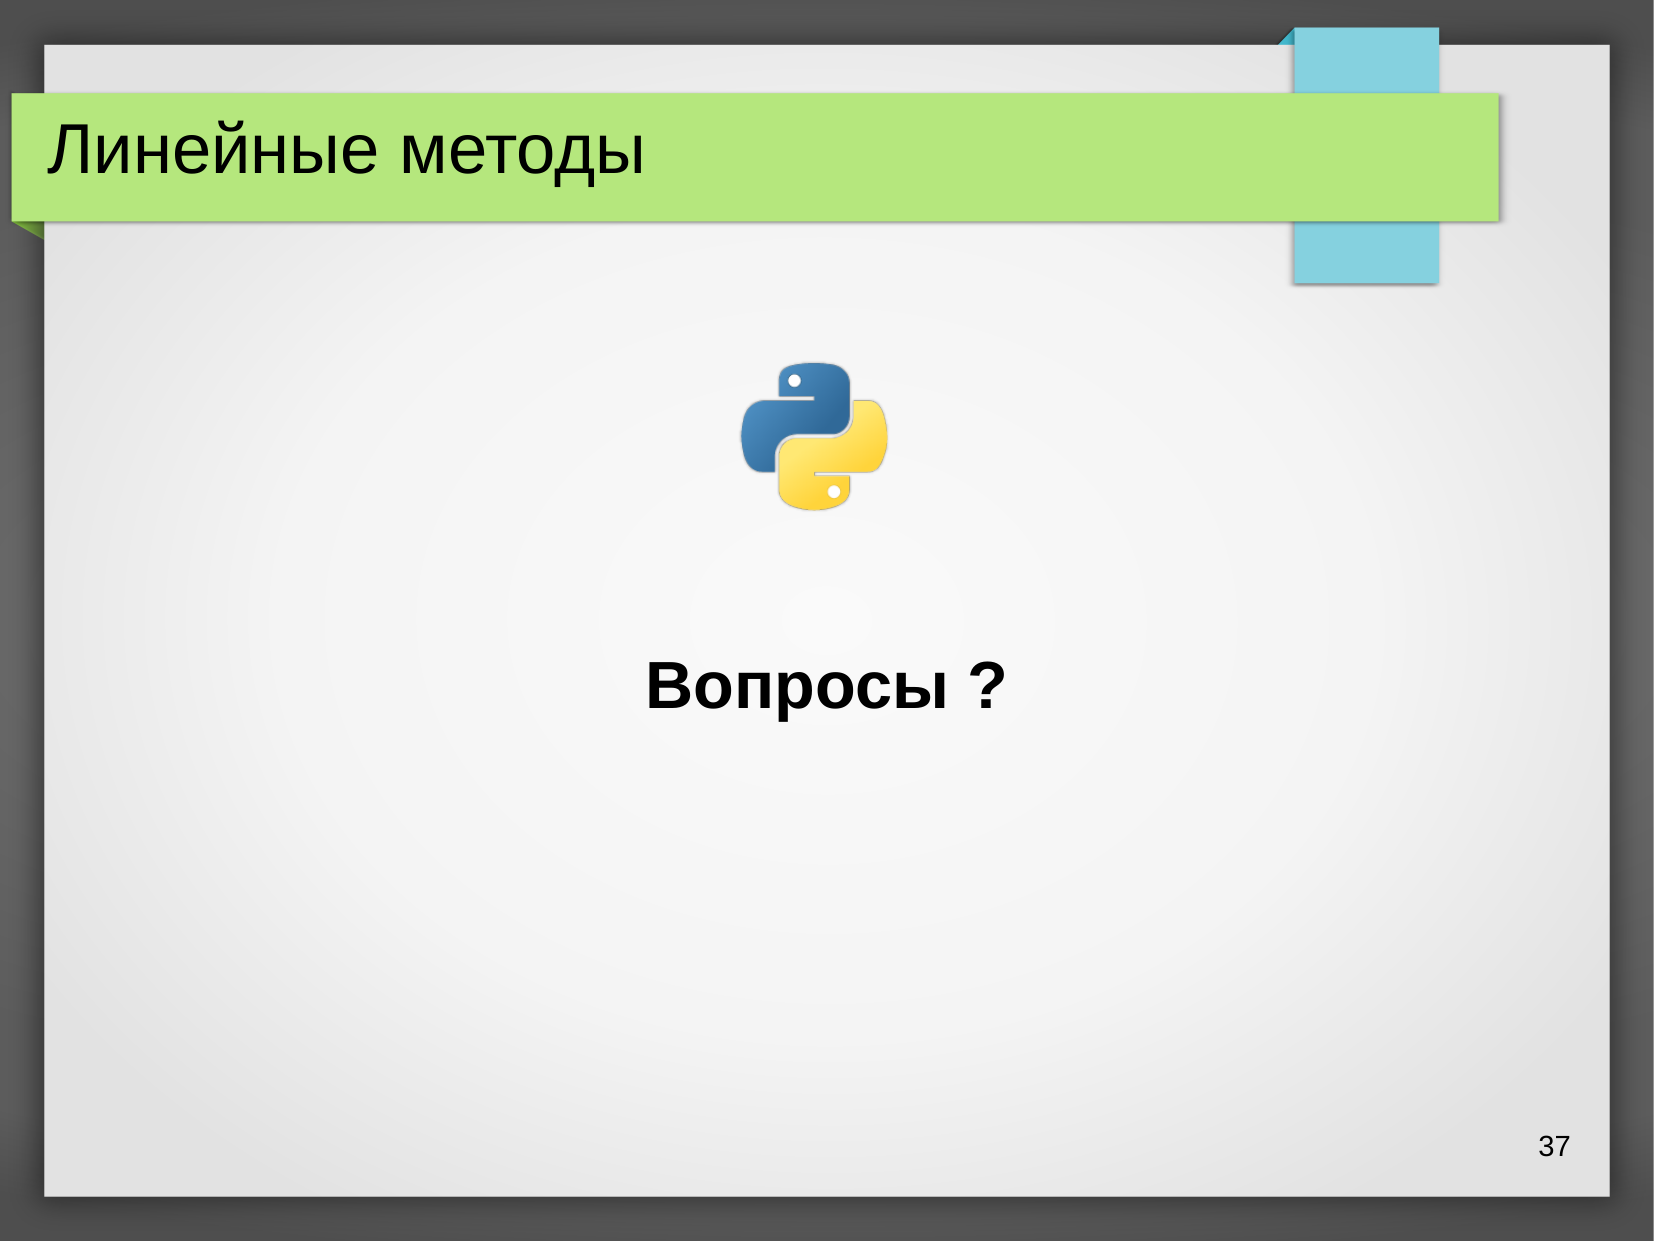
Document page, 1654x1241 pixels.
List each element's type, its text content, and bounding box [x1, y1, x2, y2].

subtitle Вопросы ? [82, 236, 1571, 1134]
title Линейные методы [47, 109, 1501, 190]
picture [0, 0, 1654, 1241]
